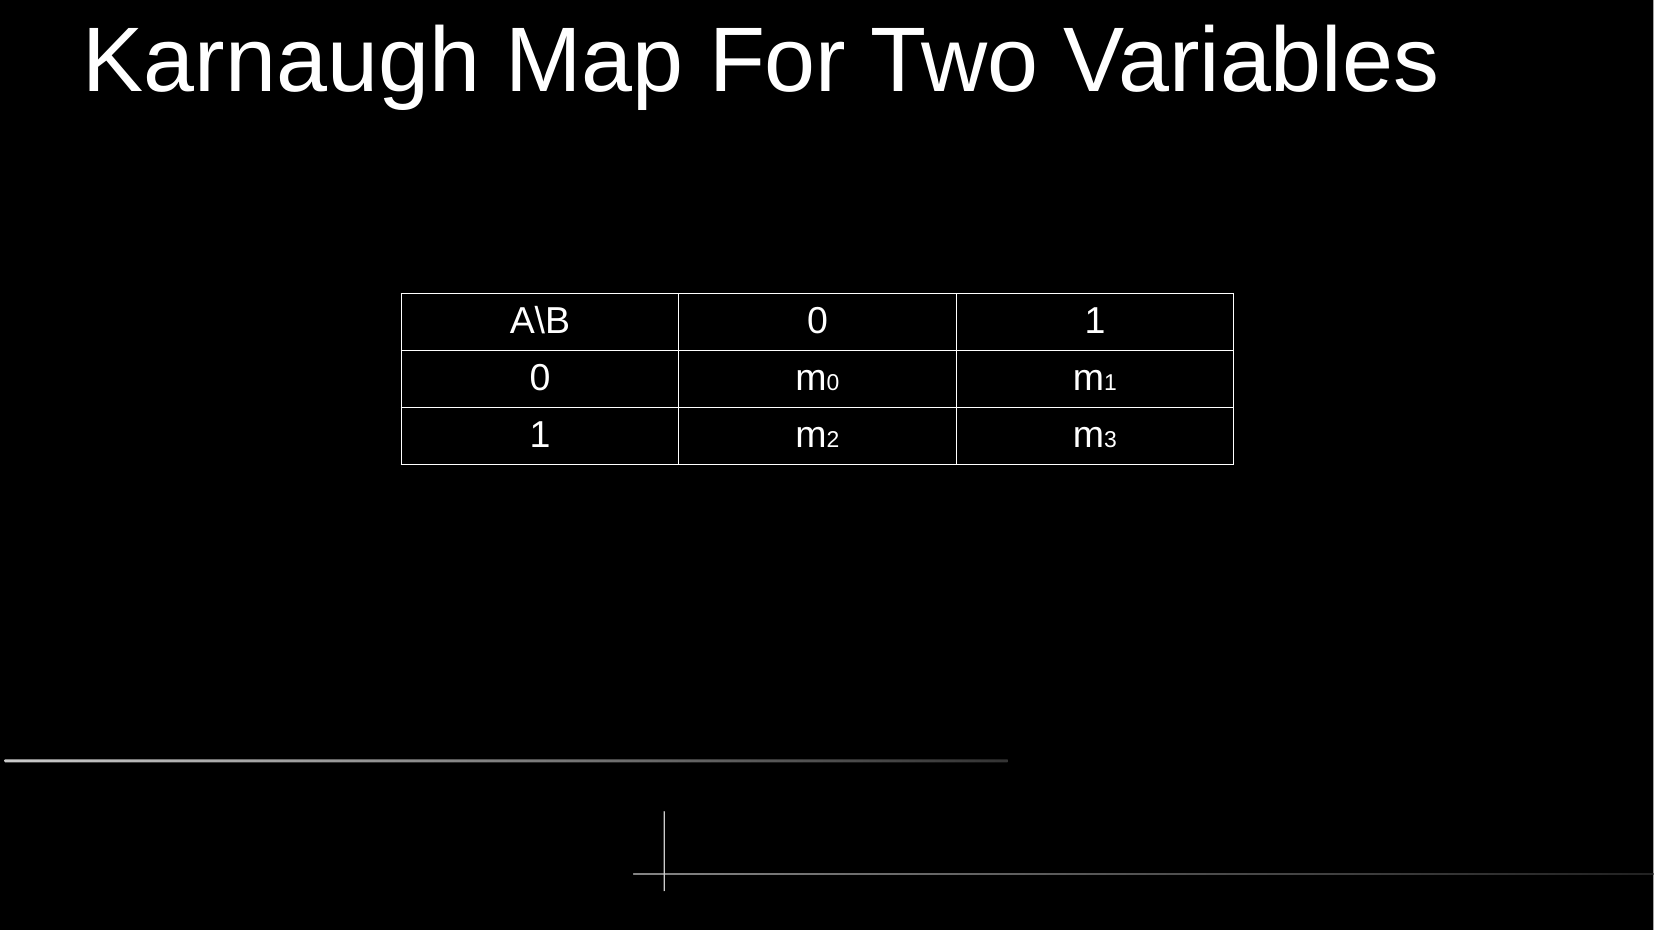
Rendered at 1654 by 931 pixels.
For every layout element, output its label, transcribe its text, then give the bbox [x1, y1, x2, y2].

table_cell m0 [679, 351, 956, 407]
table_cell m3 [957, 408, 1233, 464]
table_header 0 [679, 294, 956, 350]
table_header A\B [402, 294, 678, 350]
table_cell m2 [679, 408, 956, 464]
table_cell 1 [402, 408, 678, 464]
table_cell m1 [957, 351, 1233, 407]
title Karnaugh Map For Two Variables [23, 5, 1501, 114]
table_header 1 [957, 294, 1233, 350]
table_cell 0 [402, 351, 678, 407]
